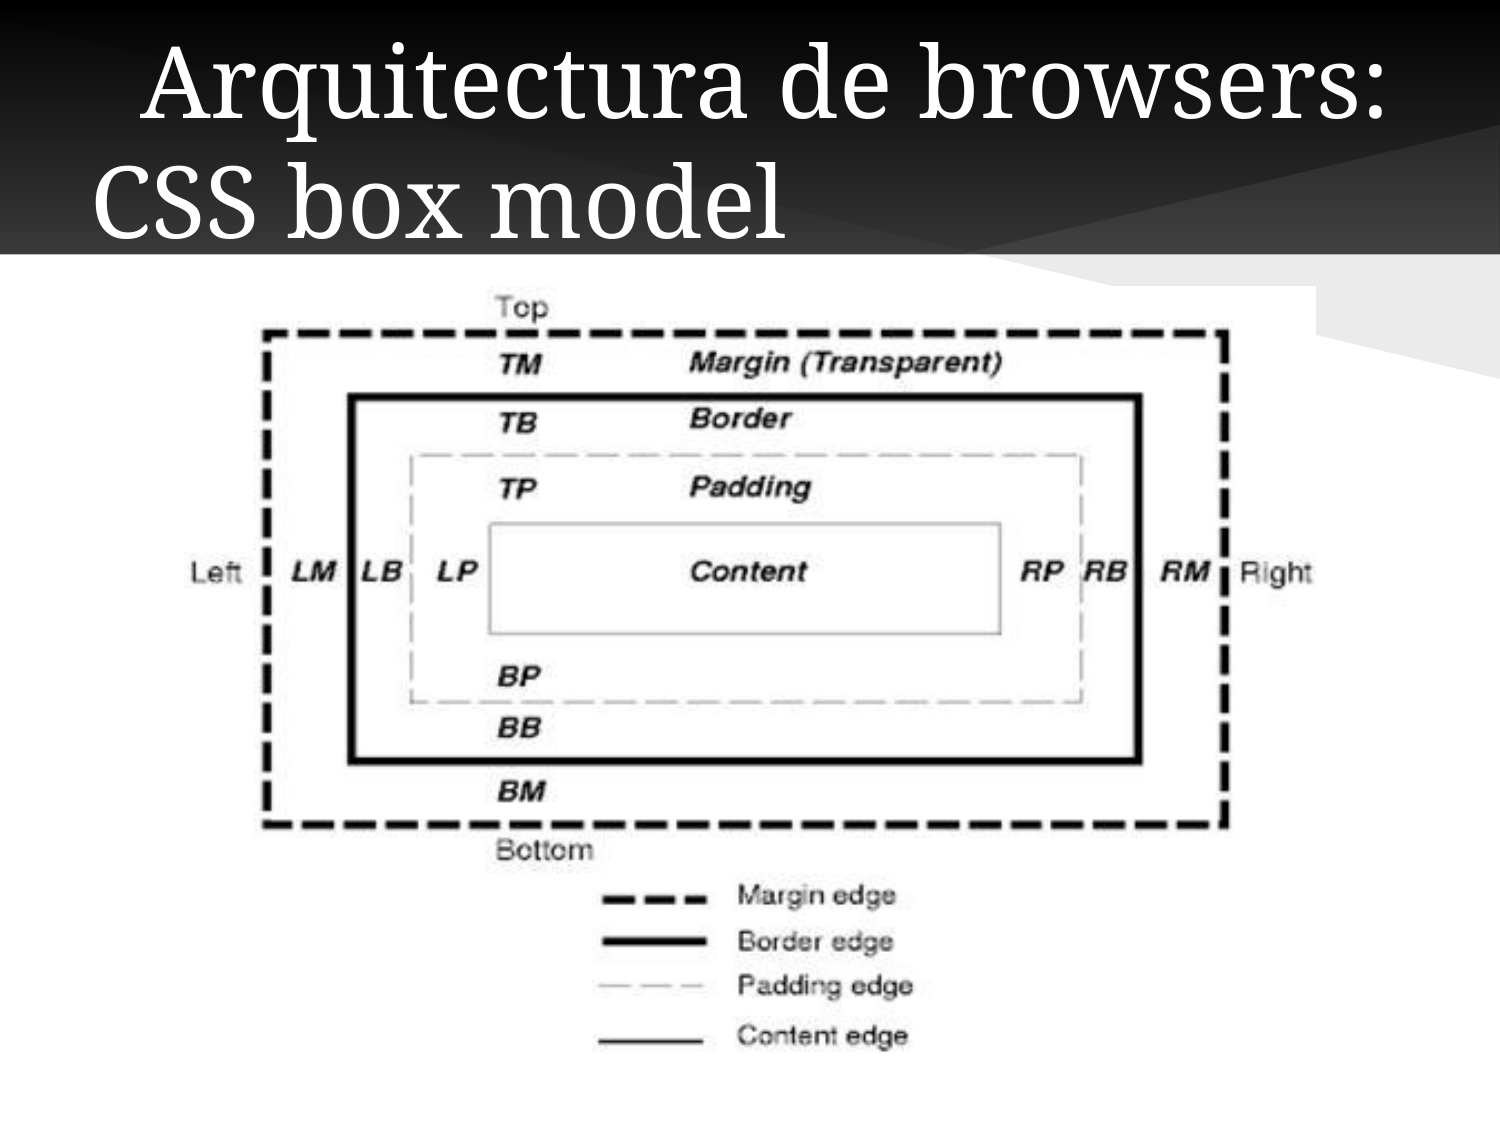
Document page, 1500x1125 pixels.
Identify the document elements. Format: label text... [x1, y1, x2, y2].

text_box [183, 286, 1316, 1061]
title Arquitectura de browsers: CSS box model [75, 45, 1425, 233]
